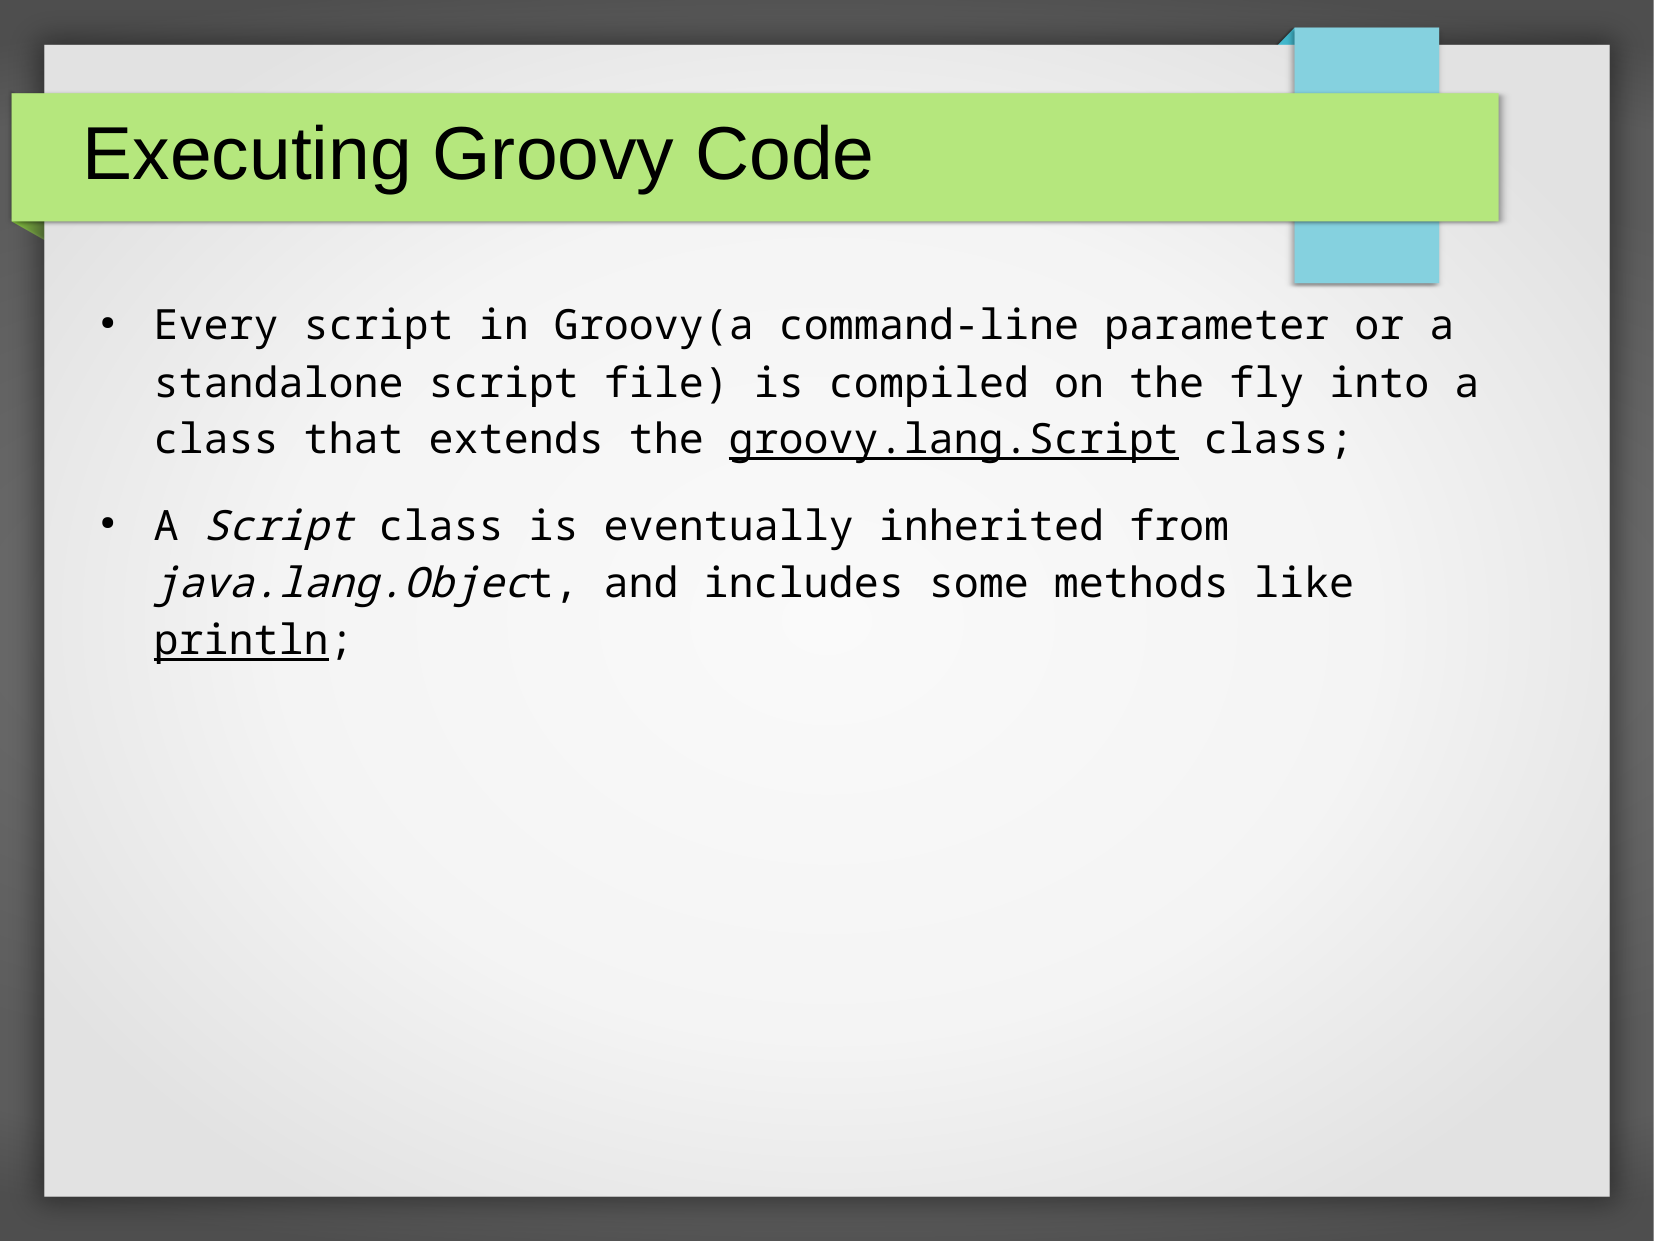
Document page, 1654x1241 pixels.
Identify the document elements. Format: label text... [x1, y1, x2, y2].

picture [0, 0, 1654, 1241]
title Executing Groovy Code [82, 94, 1264, 213]
list Every script in Groovy(a command-line parameter or a standalone script file) is compiled on the fly into a class that extends the groovy.lang.Script class; A Script class is eventually inherited from java.lang.Object, and includes some methods like println; [82, 295, 1571, 1015]
